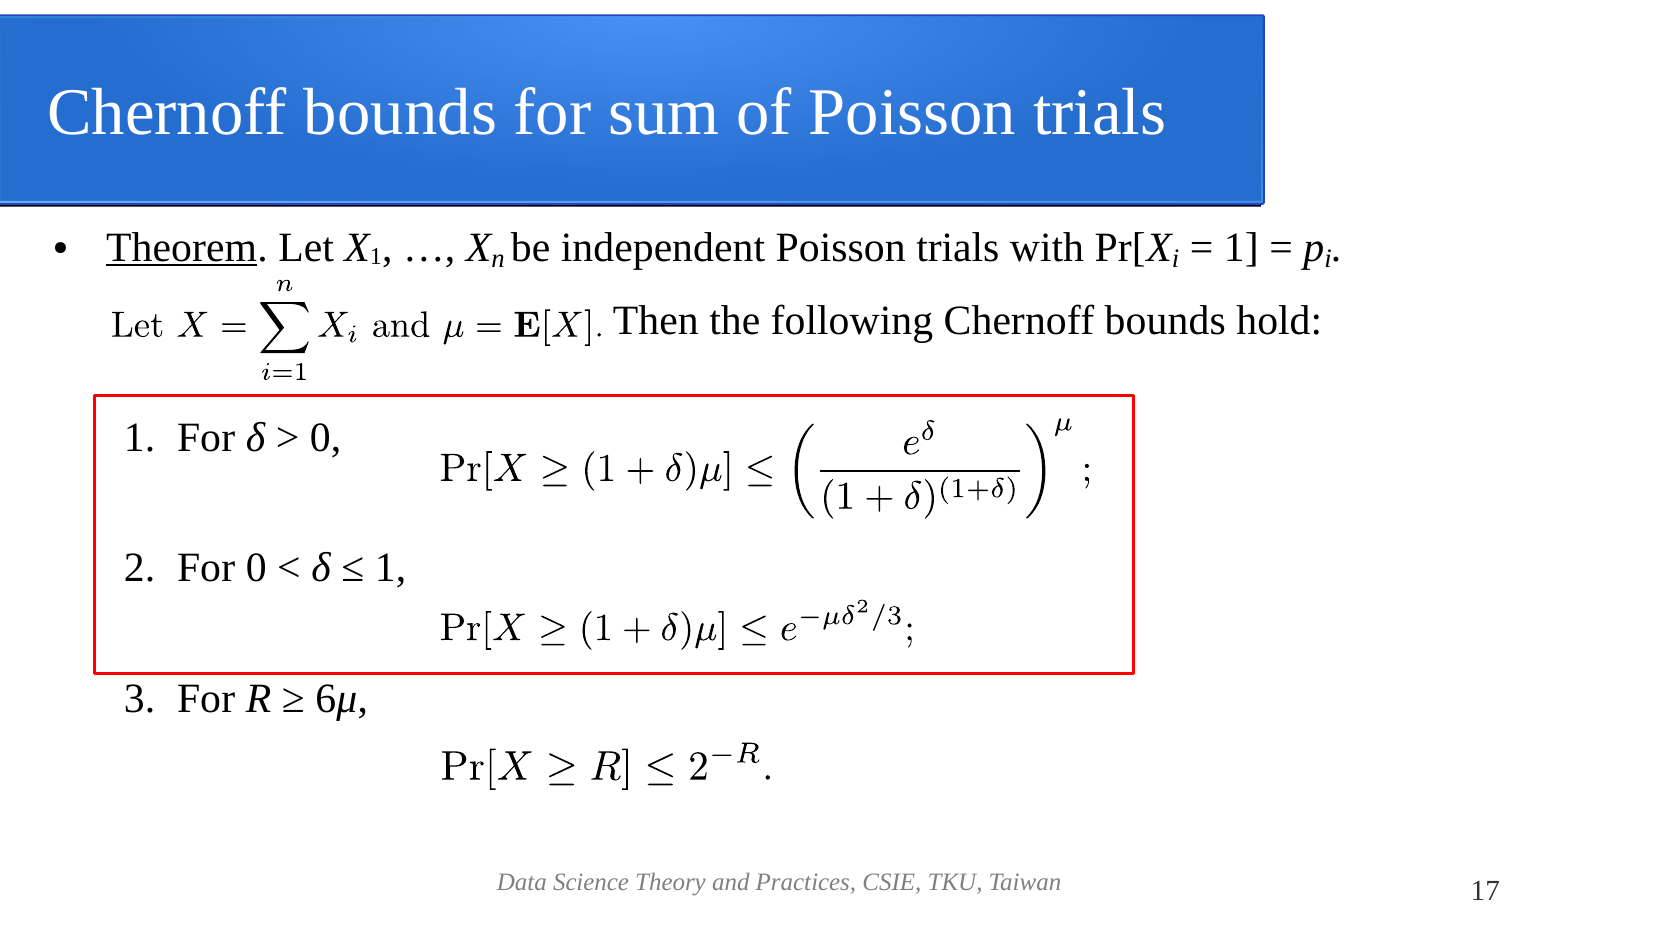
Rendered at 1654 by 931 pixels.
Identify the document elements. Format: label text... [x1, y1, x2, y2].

title Chernoff bounds for sum of Poisson trials [47, 35, 1199, 189]
picture [438, 598, 914, 652]
picture [439, 418, 1090, 519]
picture [111, 279, 602, 381]
list Theorem. Let X1, …, Xn be independent Poisson trials with Pr[Xi = 1] = pi. Then the following Chernoff bounds hold: For δ > 0, For 0 < δ ≤ 1, For R ≥ 6μ, [35, 224, 1524, 764]
picture [440, 742, 770, 790]
